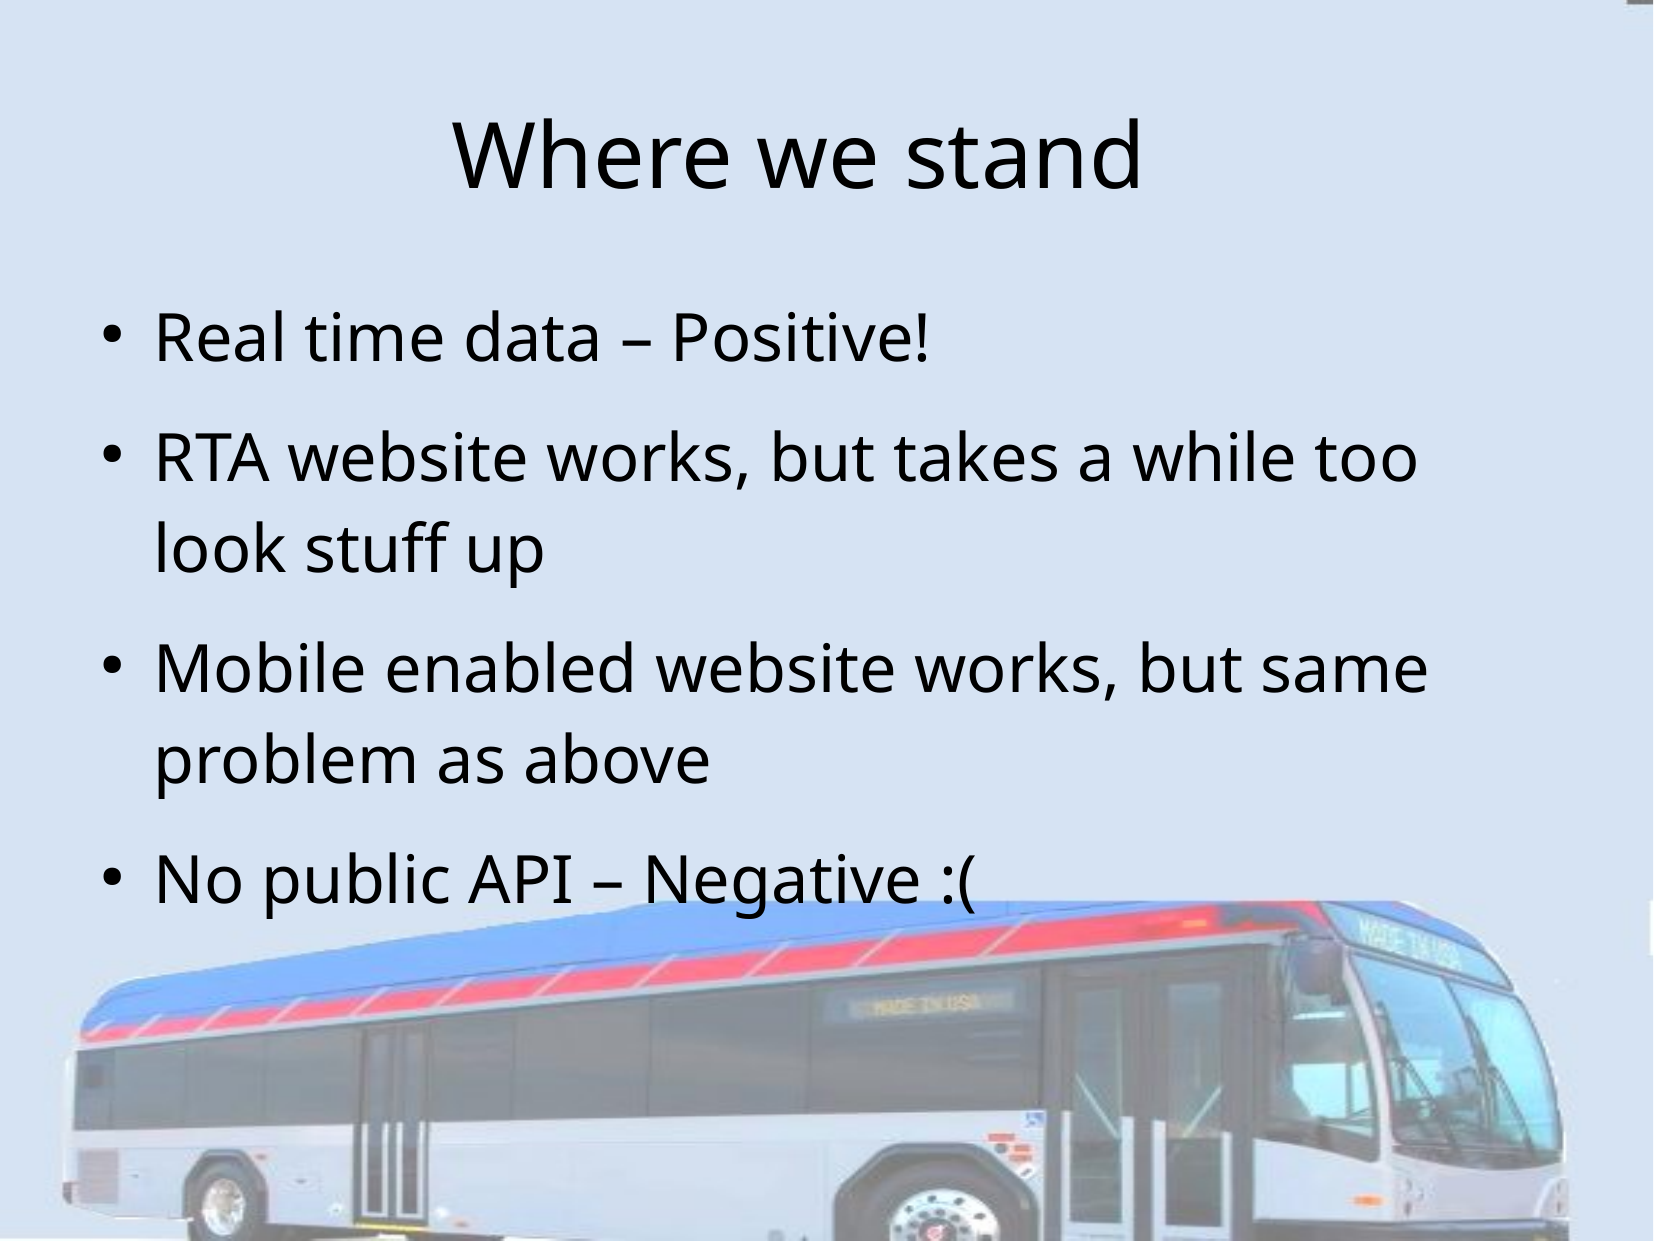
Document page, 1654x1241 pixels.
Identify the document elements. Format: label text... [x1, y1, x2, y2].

list Real time data – Positive! RTA website works, but takes a while too look stuff up Mobile enabled website works, but same problem as above No public API – Negative :( [82, 290, 1571, 1010]
picture [0, 0, 1654, 1241]
title Where we stand [82, 49, 1571, 257]
